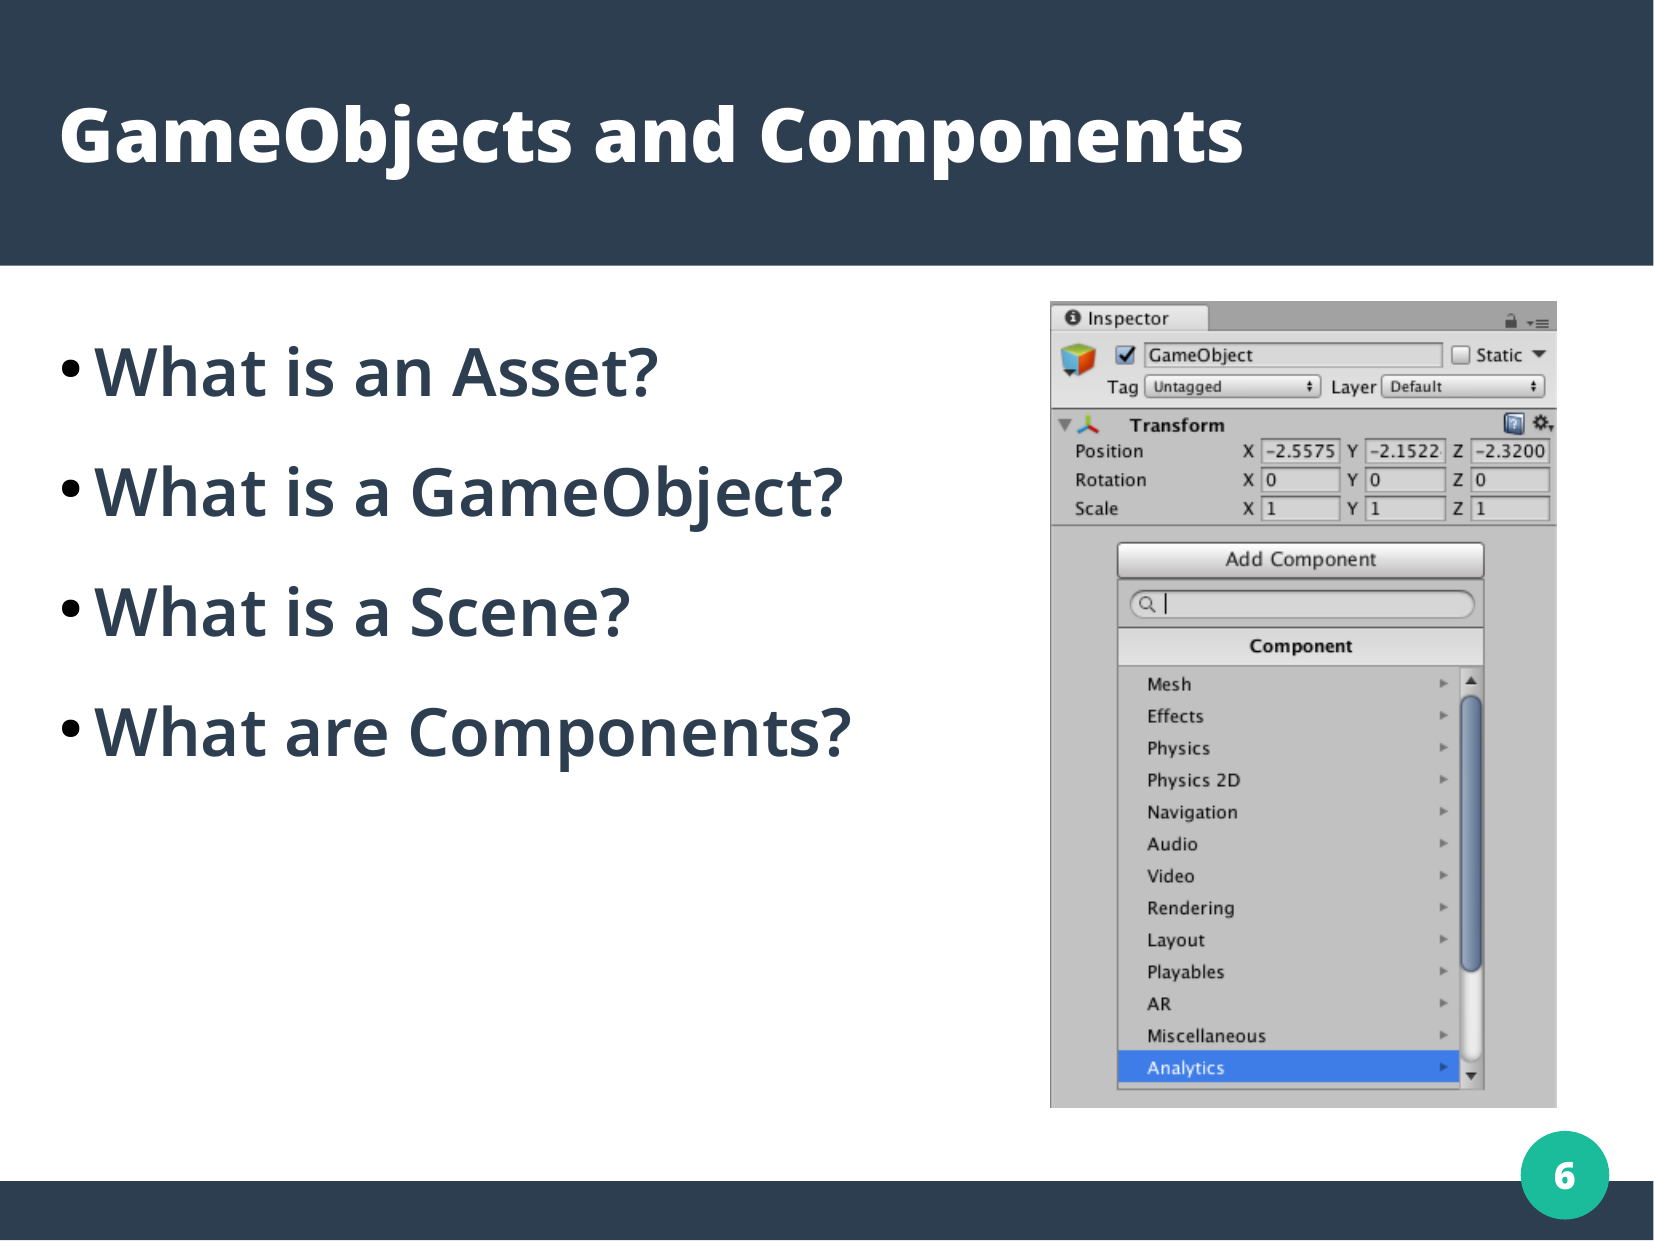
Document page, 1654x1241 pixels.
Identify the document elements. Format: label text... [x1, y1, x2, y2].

title GameObjects and Components [59, 66, 1595, 200]
list What is an Asset? What is a GameObject? What is a Scene? What are Components? [59, 324, 1050, 1093]
picture [1050, 301, 1557, 1108]
list What is an Asset? What is a GameObject? What is a Scene? What are Components? [1557, 324, 1565, 1093]
